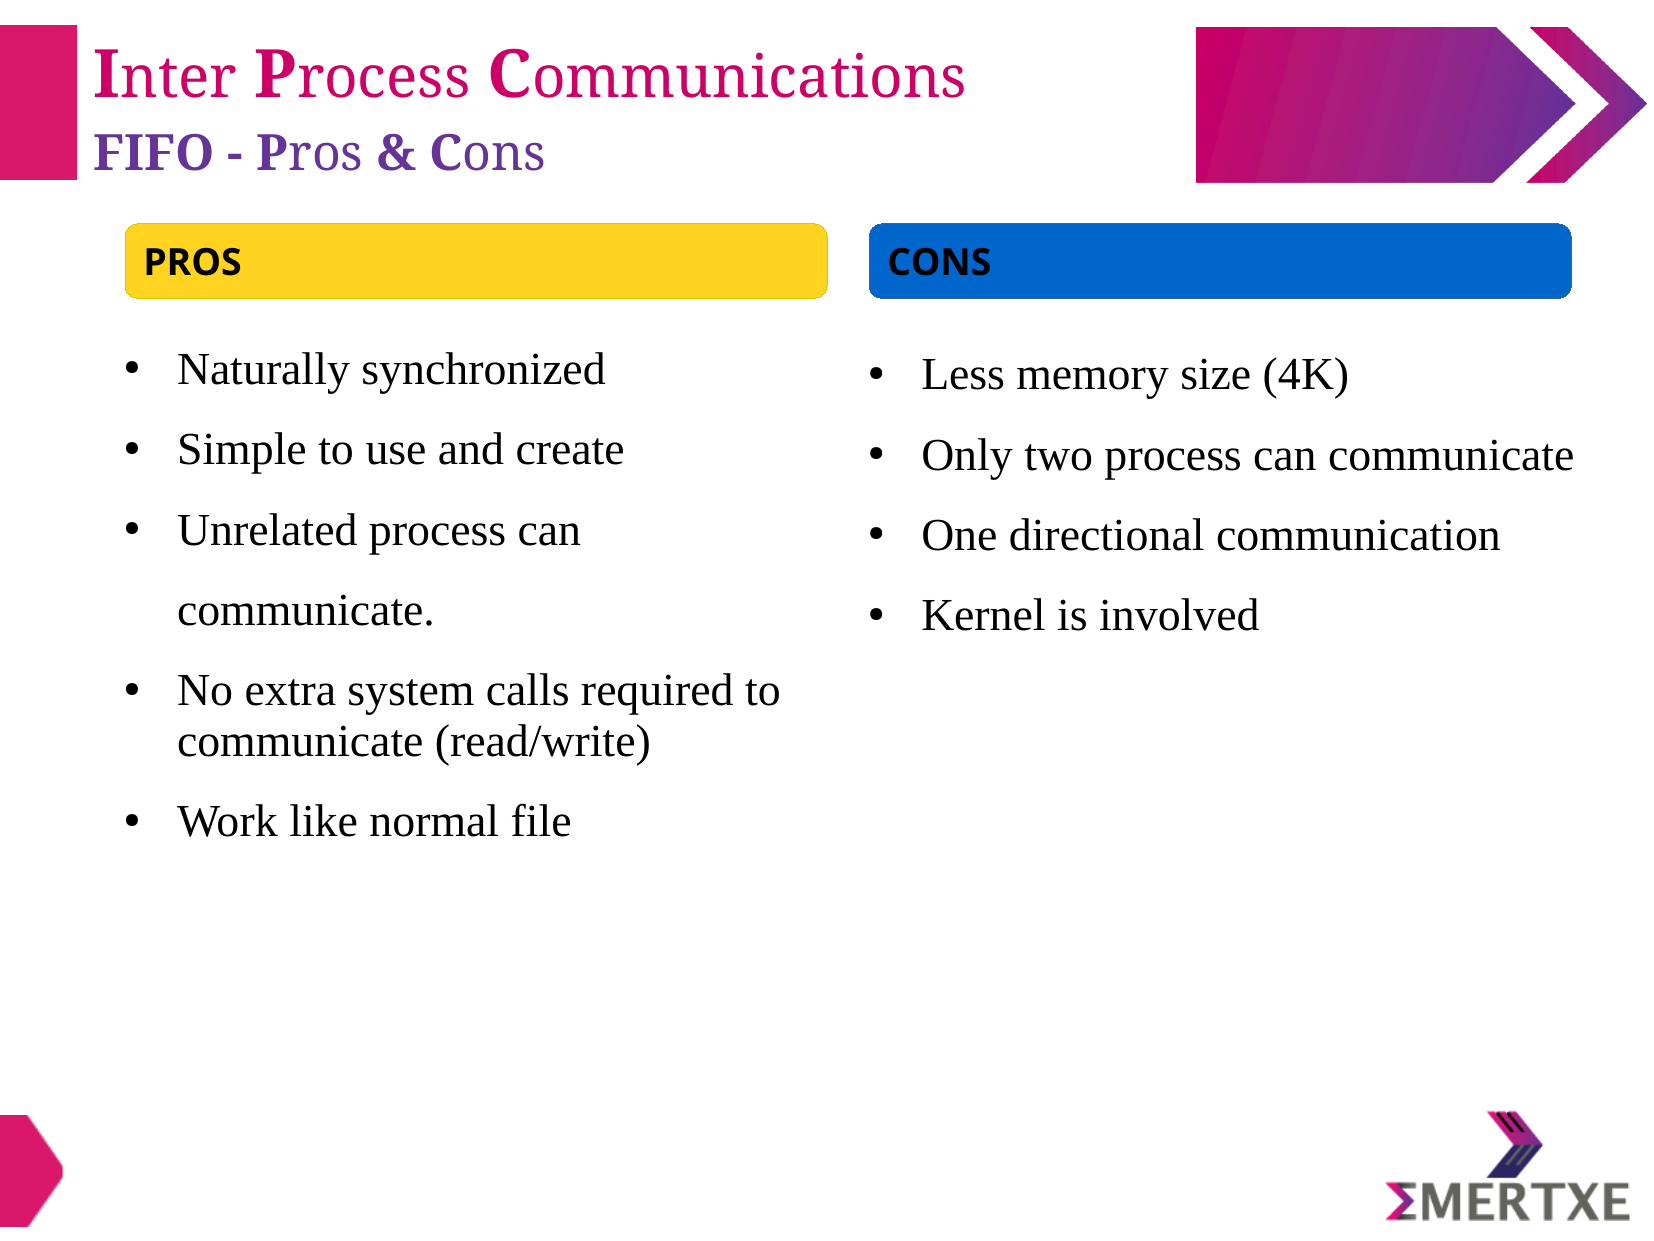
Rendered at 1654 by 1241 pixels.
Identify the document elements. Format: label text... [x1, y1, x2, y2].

text_box CONS [869, 223, 1572, 299]
list Naturally synchronized Simple to use and create Unrelated process can communicate. No extra system calls required to communicate (read/write) Work like normal file [106, 343, 833, 1105]
title Inter Process Communications FIFO - Pros & Cons [93, 2, 1571, 210]
picture [1385, 1107, 1631, 1221]
text_box PROS [125, 223, 828, 299]
list Less memory size (4K) Only two process can communicate One directional communication Kernel is involved [850, 348, 1577, 1105]
picture [1571, 27, 1647, 183]
